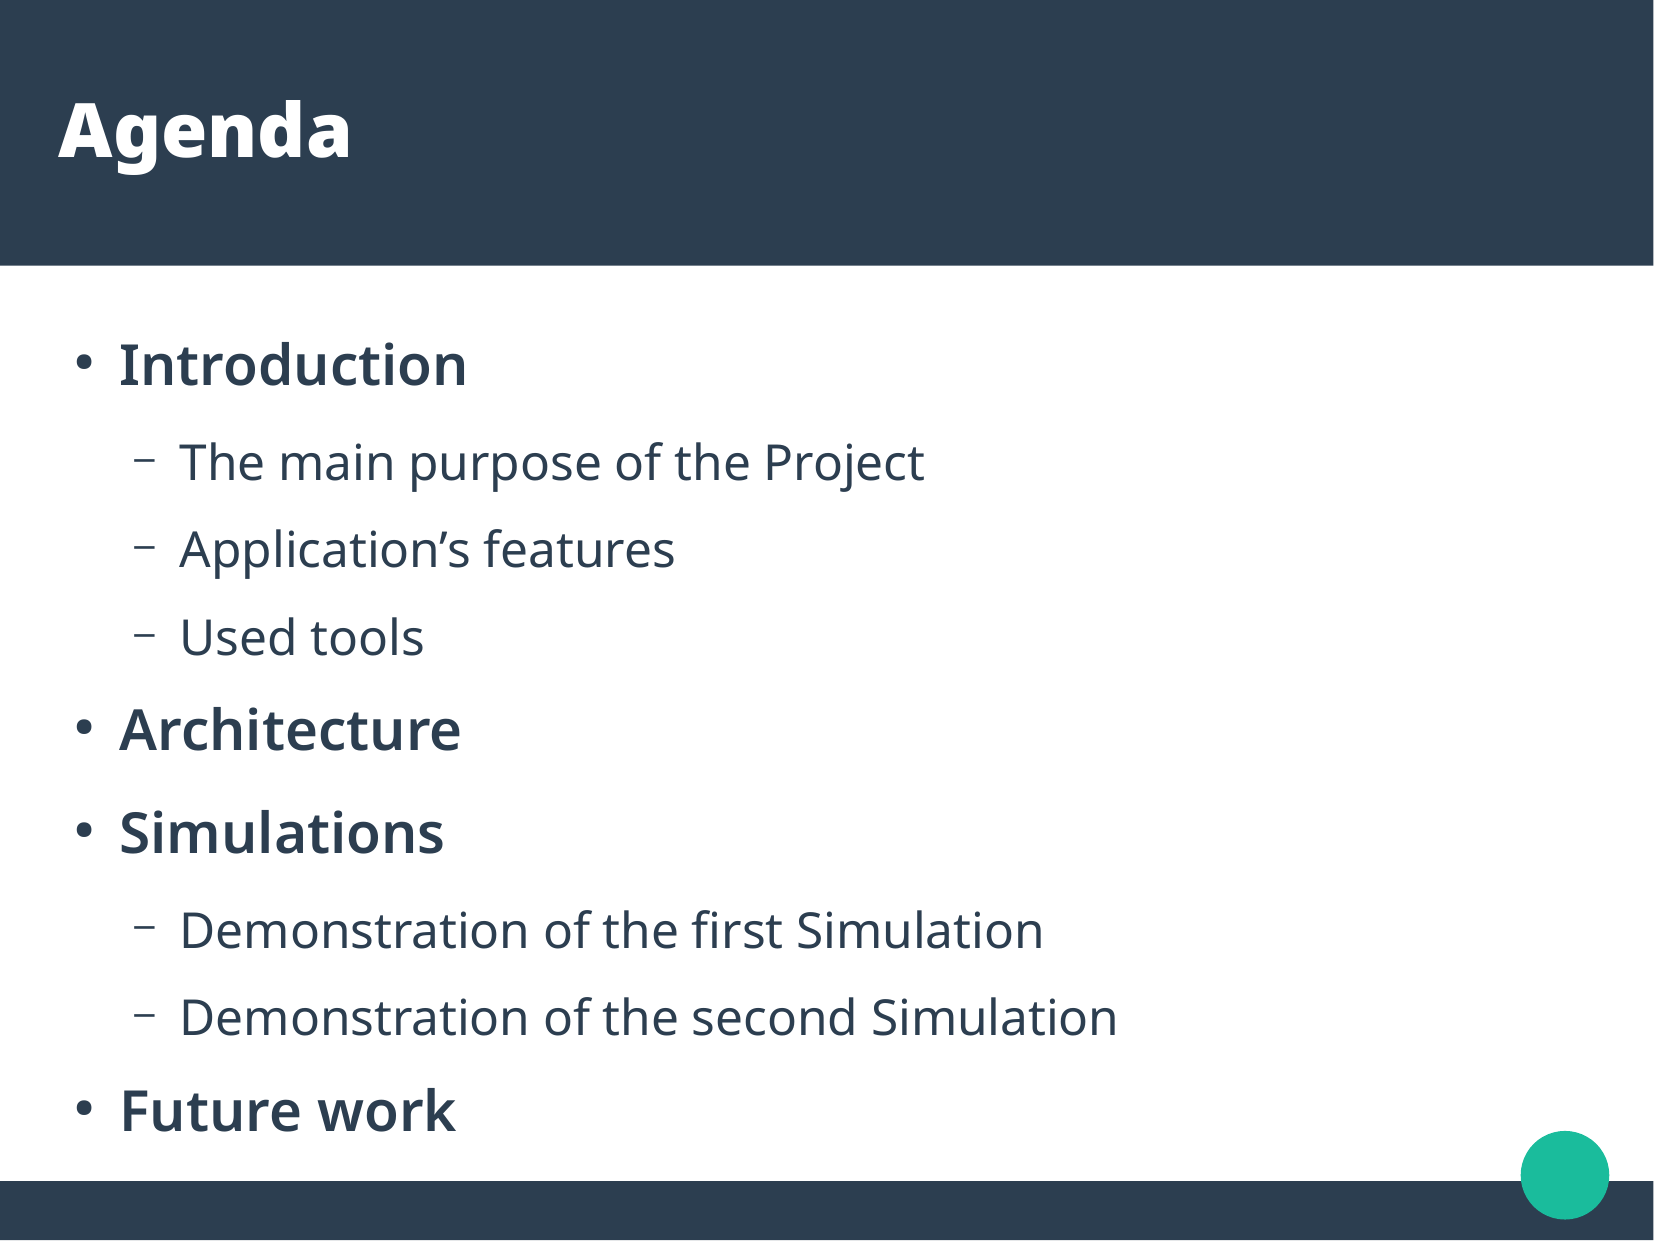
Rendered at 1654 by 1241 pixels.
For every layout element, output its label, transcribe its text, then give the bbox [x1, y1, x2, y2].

title Agenda [59, 49, 1595, 207]
list Introduction The main purpose of the Project Application’s features Used tools Architecture Simulations Demonstration of the first Simulation Demonstration of the second Simulation Future work [59, 324, 1595, 1152]
